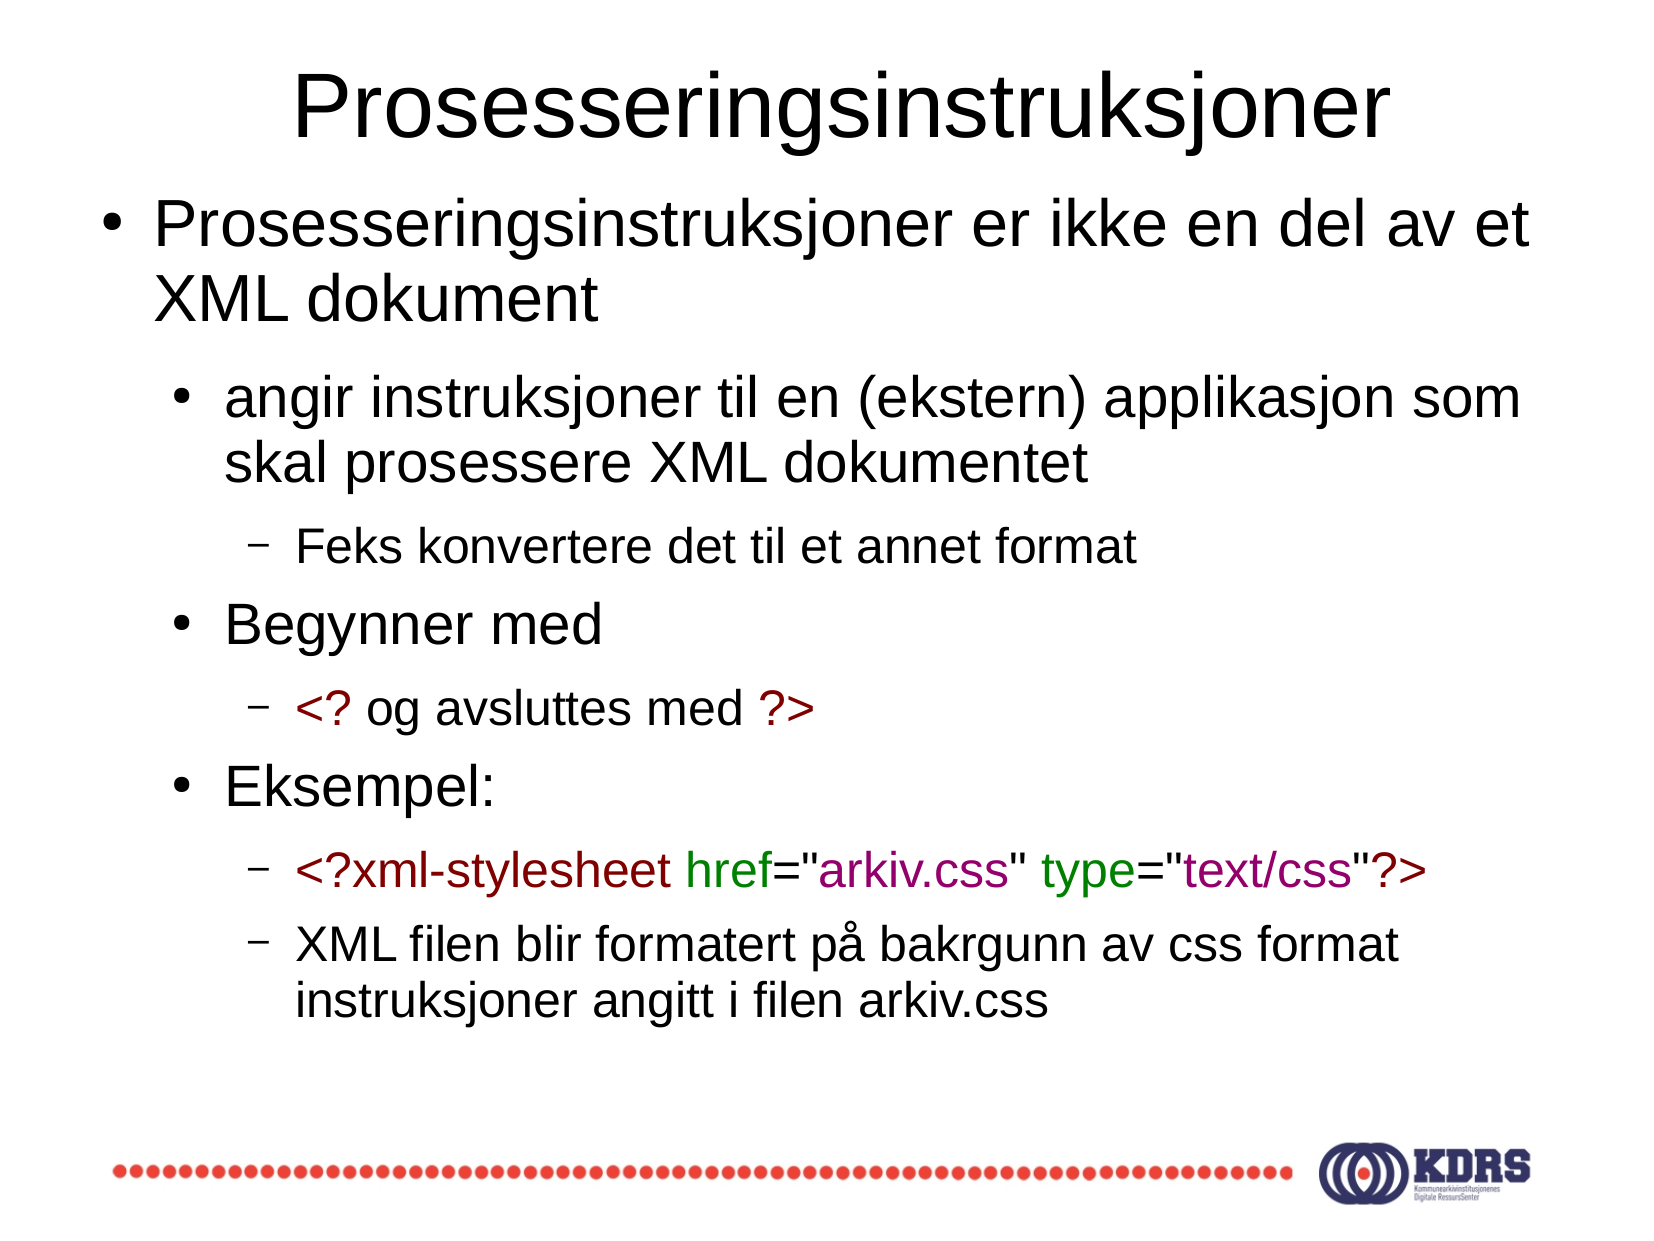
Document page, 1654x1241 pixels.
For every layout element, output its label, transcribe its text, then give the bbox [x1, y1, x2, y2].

title Prosesseringsinstruksjoner [82, 49, 1571, 162]
picture [85, 1121, 1557, 1219]
list Prosesseringsinstruksjoner er ikke en del av et XML dokument angir instruksjoner til en (ekstern) applikasjon som skal prosessere XML dokumentet Feks konvertere det til et annet format Begynner med <? og avsluttes med ?> Eksempel: <?xml-stylesheet href="arkiv.css" type="text/css"?> XML filen blir formatert på bakrgunn av css format instruksjoner angitt i filen arkiv.css [82, 185, 1571, 1102]
